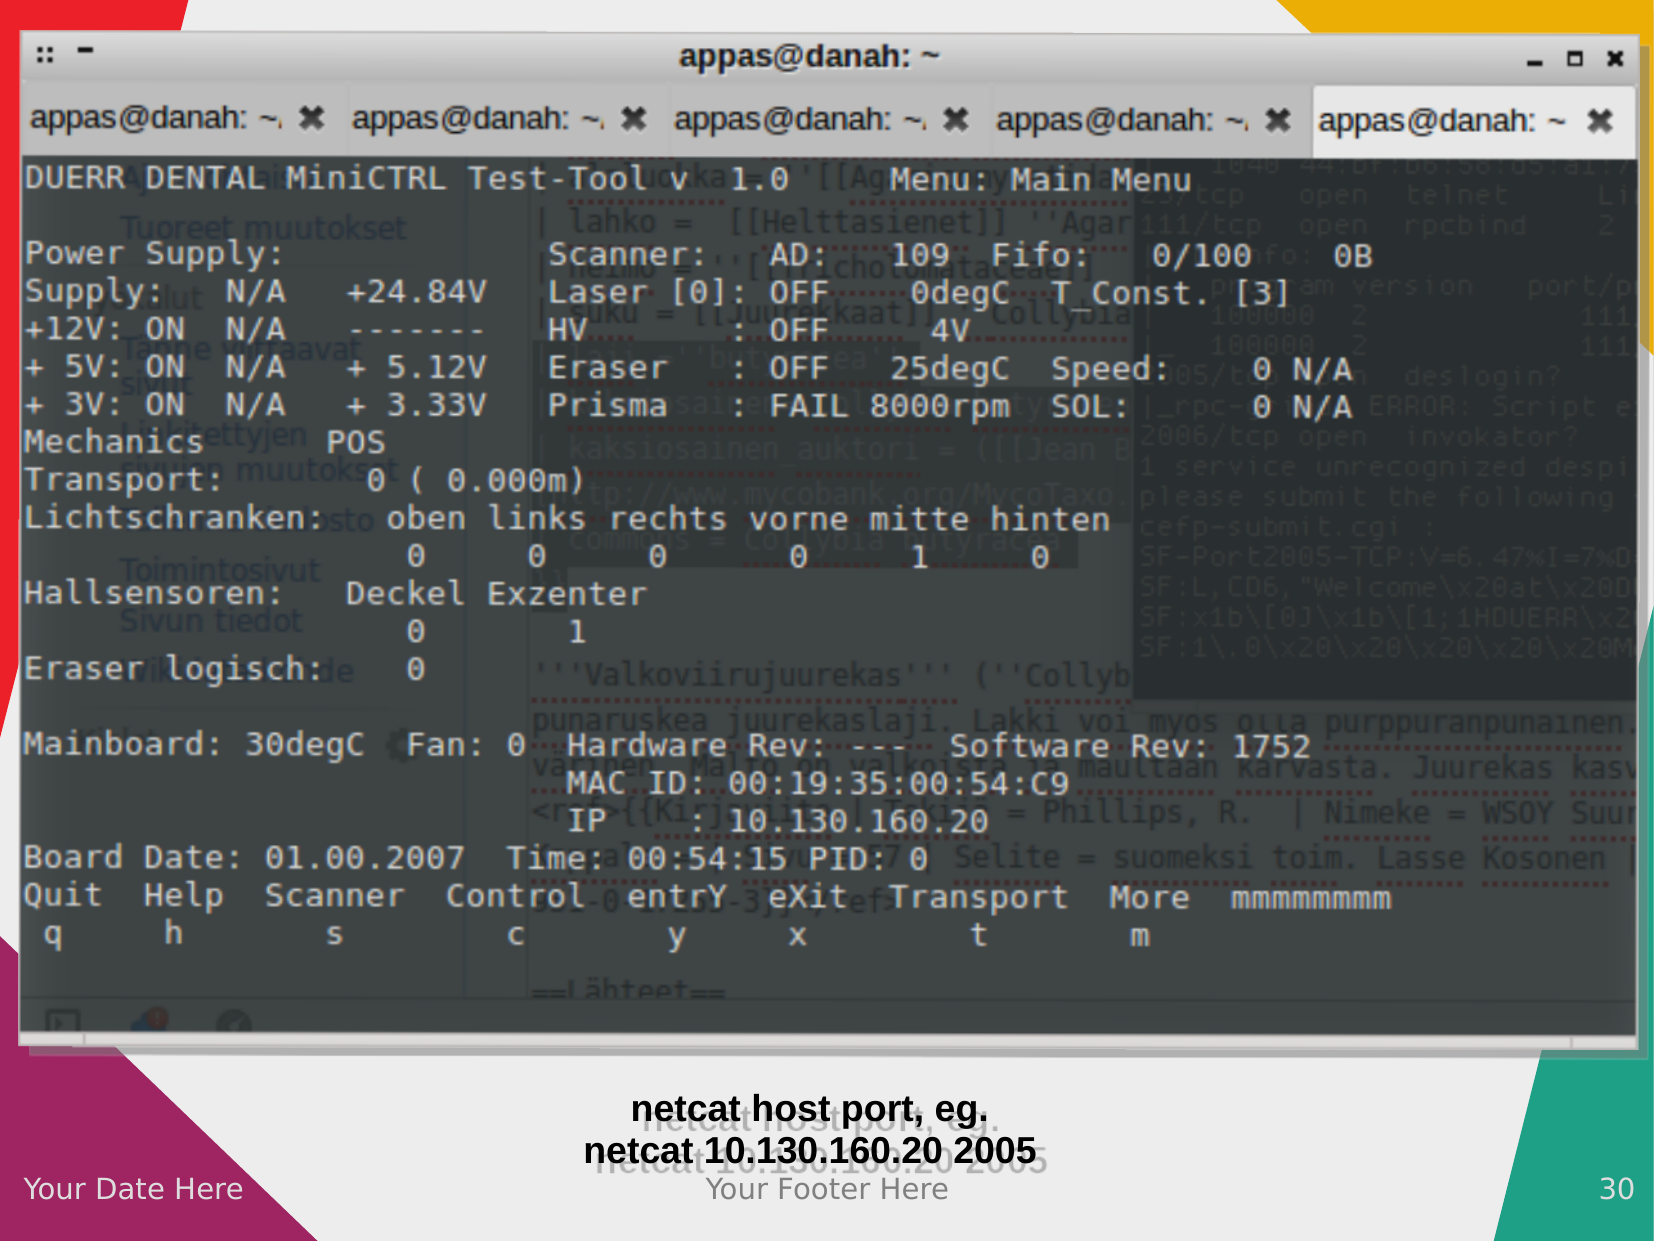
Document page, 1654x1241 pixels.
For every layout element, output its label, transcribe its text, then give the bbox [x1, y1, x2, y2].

picture [17, 30, 1640, 1051]
text_box netcat host port, eg. netcat 10.130.160.20 2005 [30, 1080, 1591, 1179]
